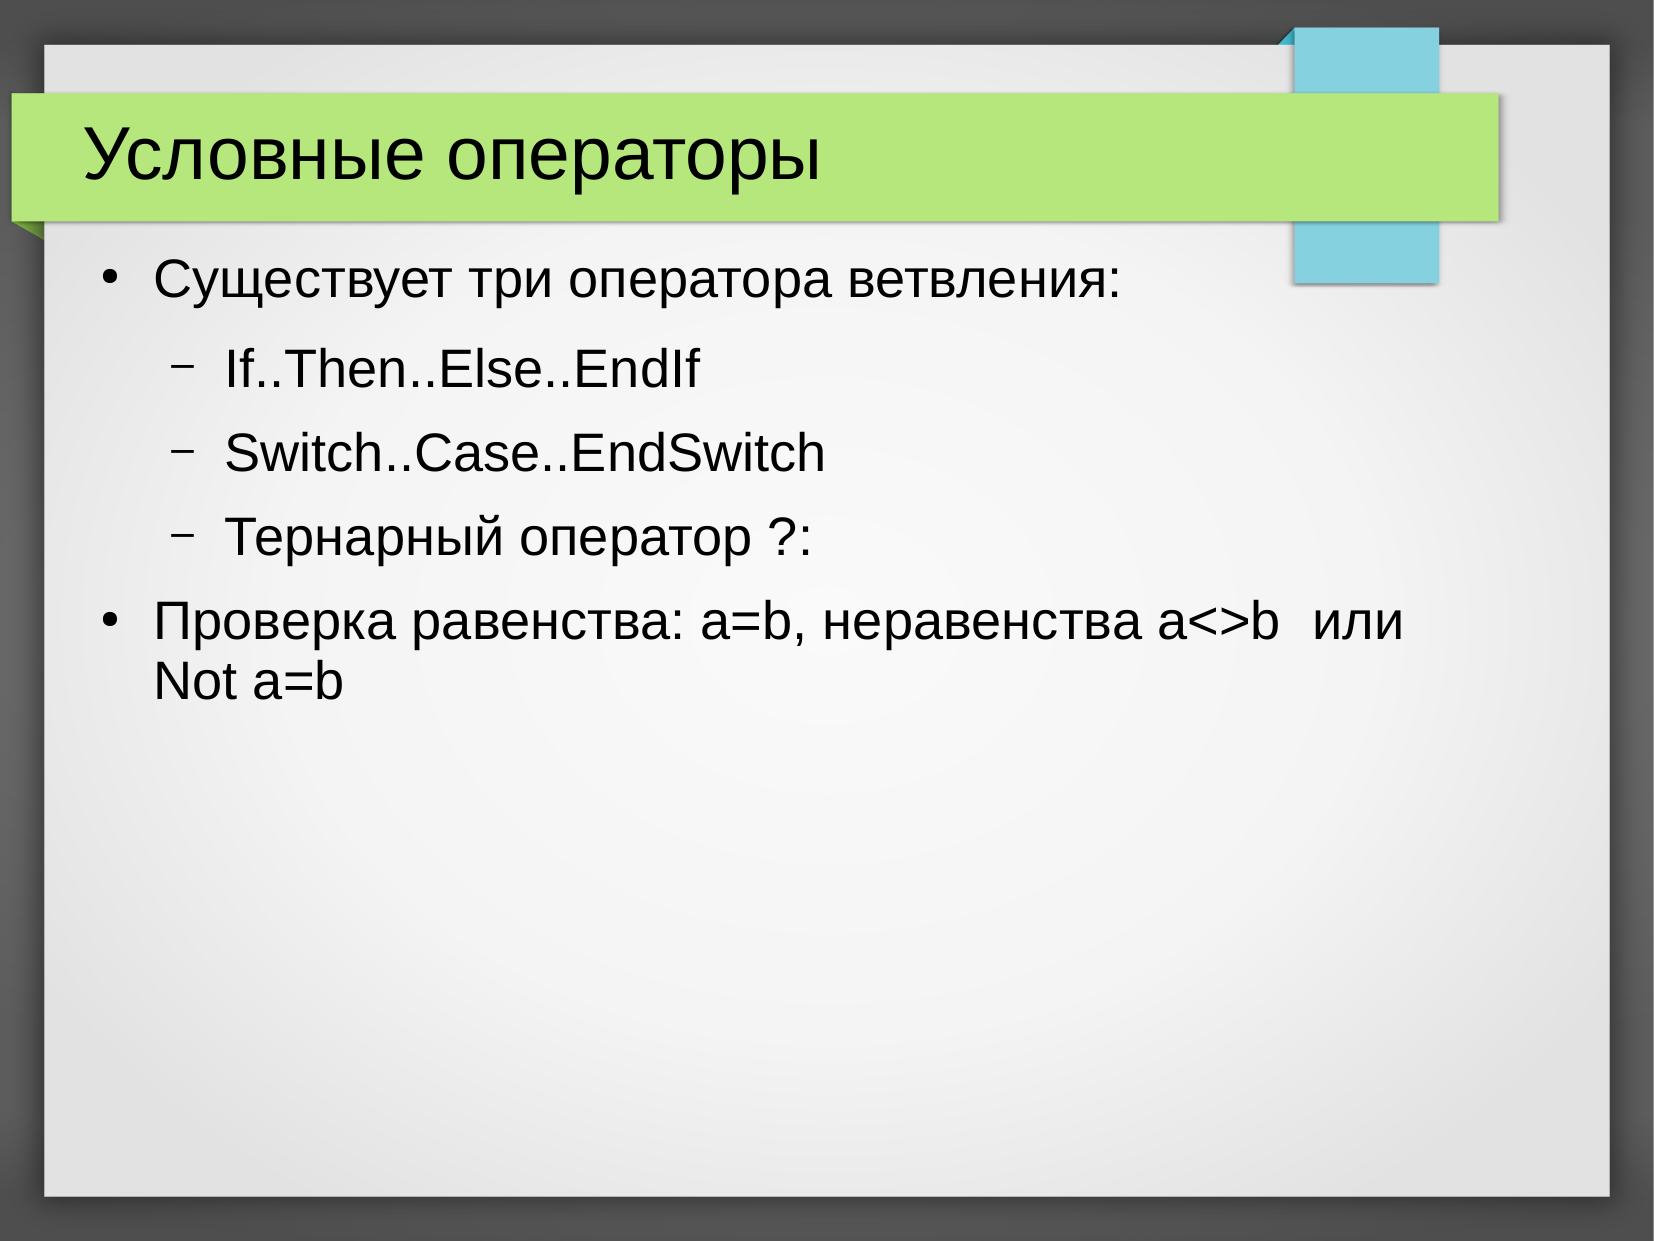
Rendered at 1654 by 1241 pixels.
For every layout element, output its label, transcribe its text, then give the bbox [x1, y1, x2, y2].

title Условные операторы [82, 94, 1264, 213]
picture [0, 0, 1654, 1241]
list Существует три оператора ветвления: If..Then..Else..EndIf Switch..Case..EndSwitch Тернарный оператор ?: Проверка равенства: a=b, неравенства a<>b или Not a=b [82, 248, 1453, 1170]
